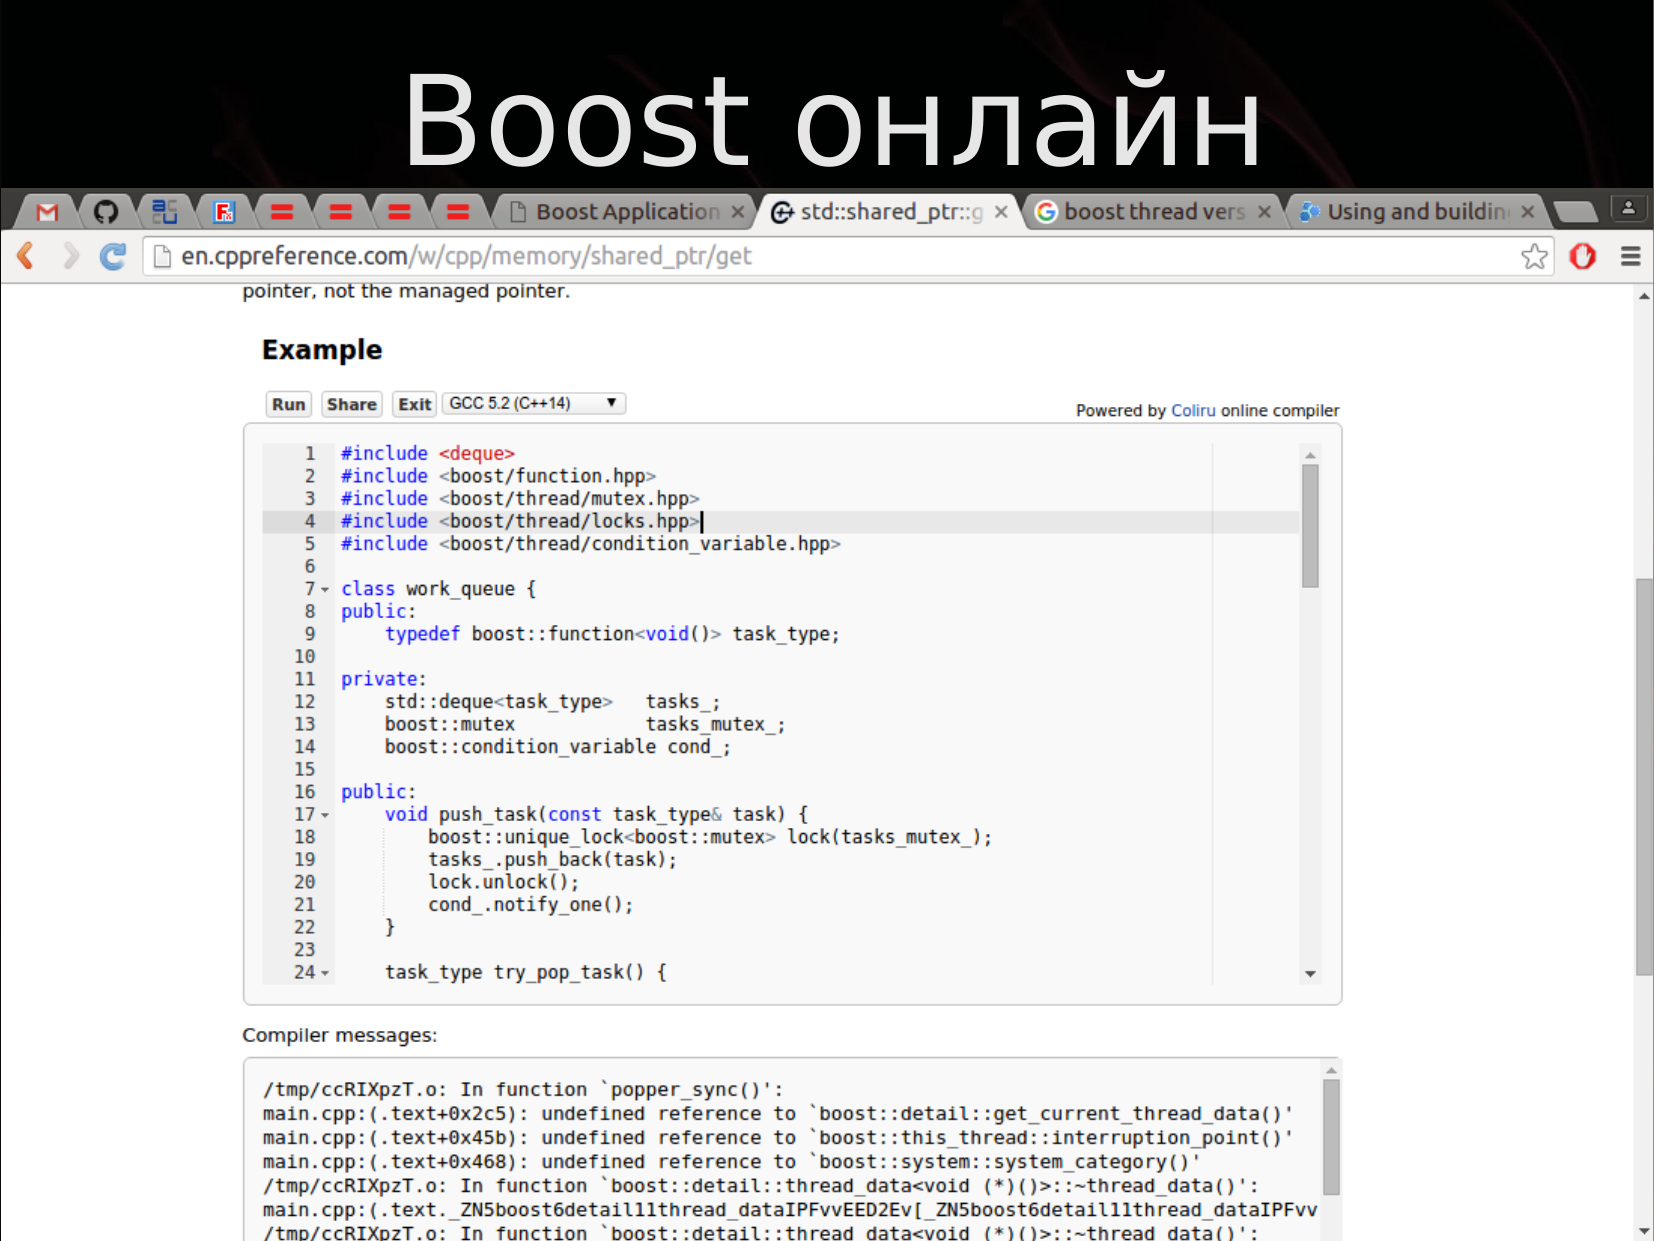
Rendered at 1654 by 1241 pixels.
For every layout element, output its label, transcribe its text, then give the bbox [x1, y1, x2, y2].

picture [0, 0, 1654, 1241]
title Boost онлайн [90, 45, 1579, 188]
